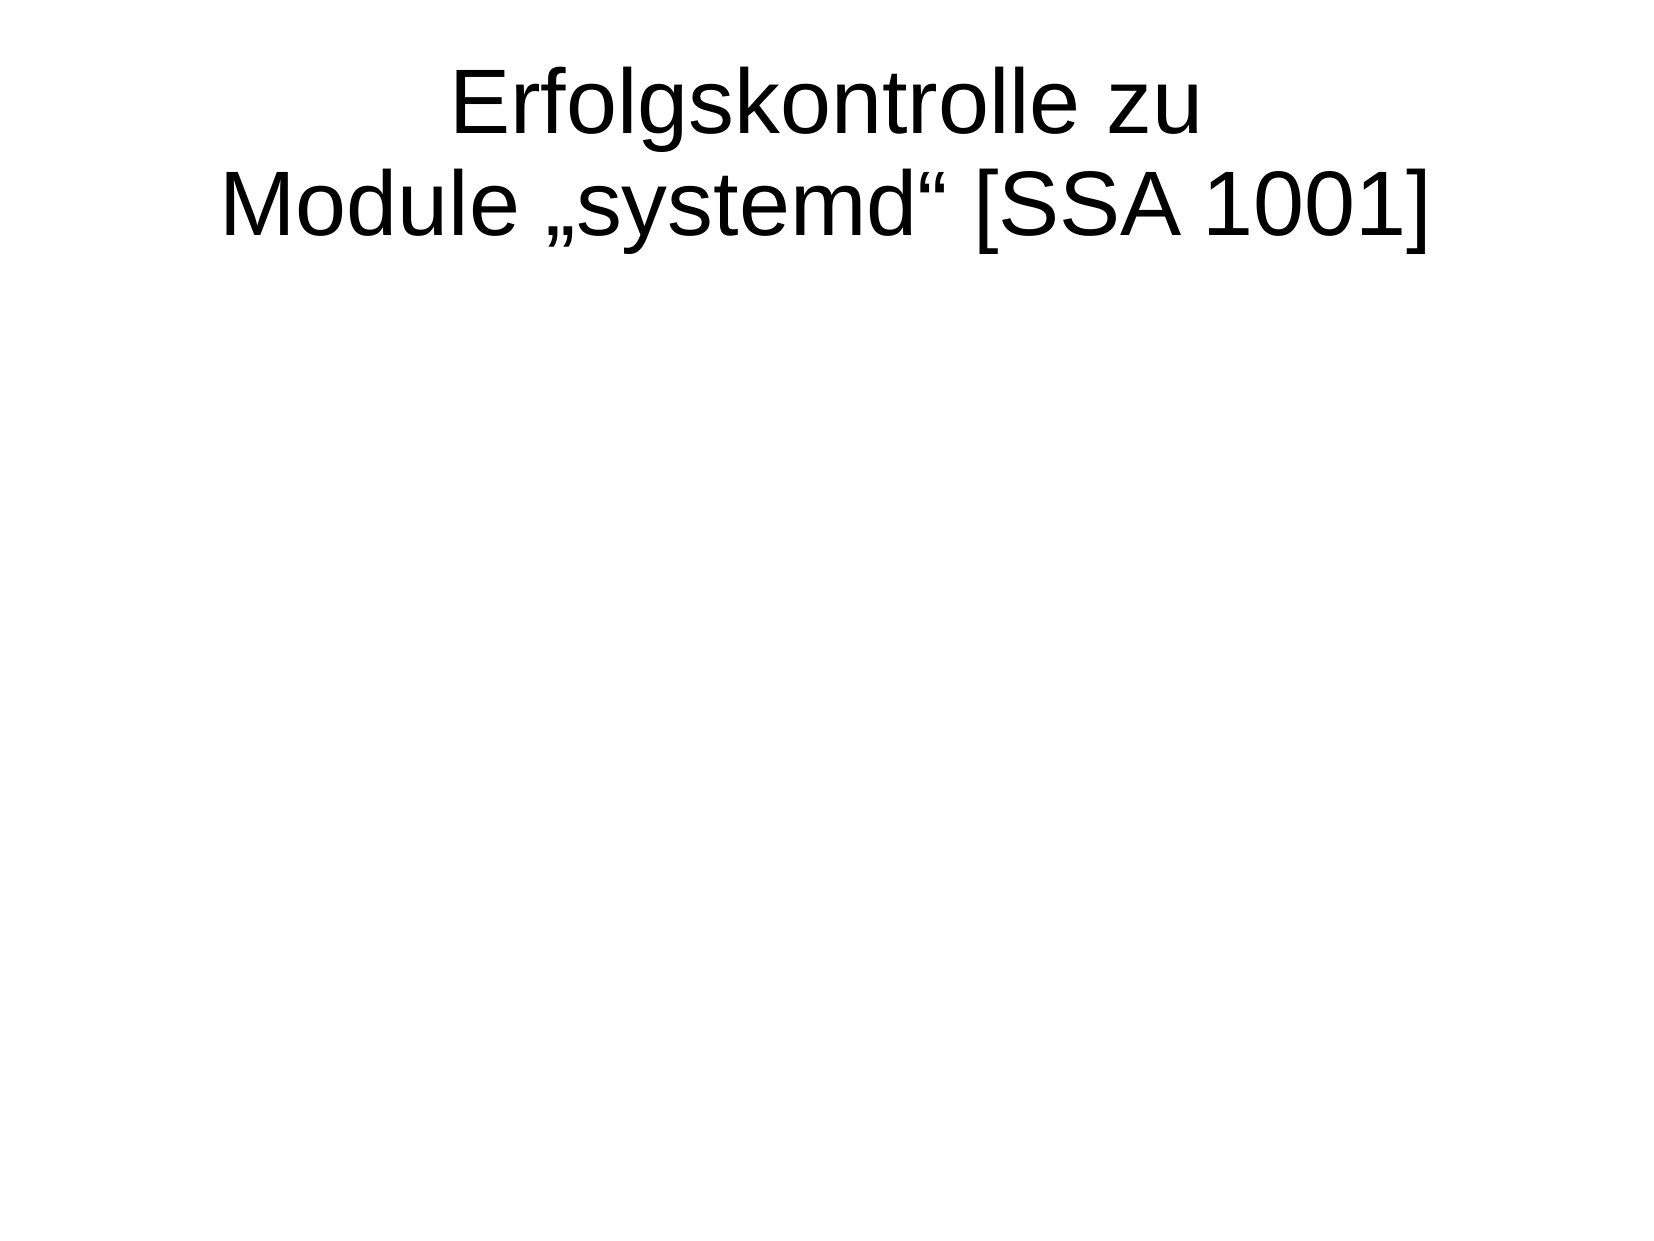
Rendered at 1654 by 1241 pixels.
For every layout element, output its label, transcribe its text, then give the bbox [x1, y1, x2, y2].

title Erfolgskontrolle zu Module „systemd“ [SSA 1001] [82, 49, 1571, 257]
